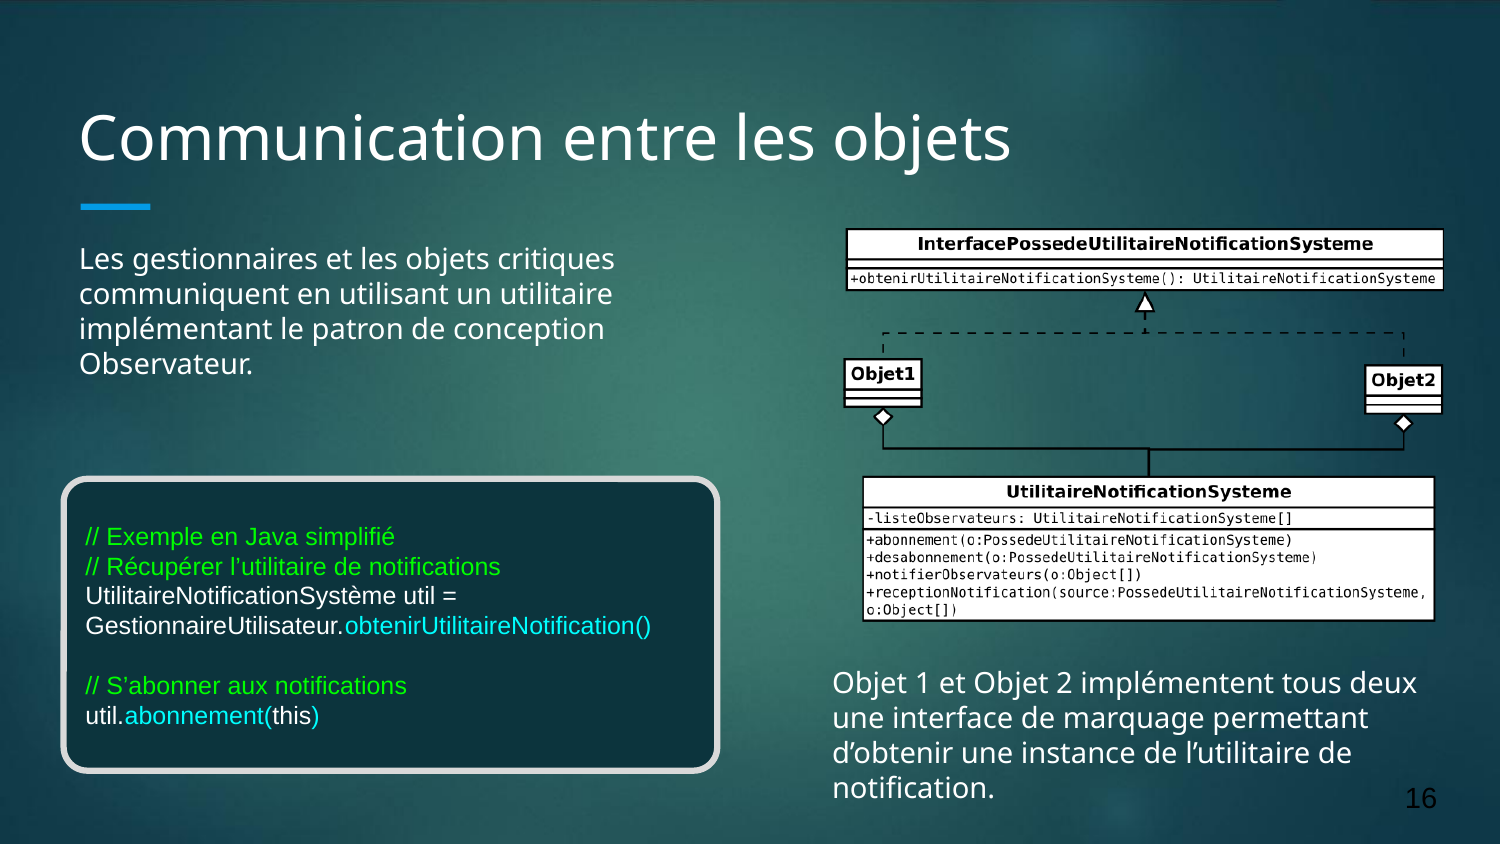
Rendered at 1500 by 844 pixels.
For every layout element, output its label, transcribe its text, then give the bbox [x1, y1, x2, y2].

title Communication entre les objets [63, 75, 1437, 188]
list Les gestionnaires et les objets critiques communiquent en utilisant un utilitaire implémentant le patron de conception Observateur. [63, 225, 718, 499]
slide_number <number> [1389, 764, 1480, 830]
text_box // Exemple en Java simplifié // Récupérer l’utilitaire de notifications UtilitaireNotificationSystème util = GestionnaireUtilisateur.obtenirUtilitaireNotification() // S’abonner aux notifications util.abonnement(this) [63, 478, 718, 771]
picture [0, 0, 1500, 844]
list Objet 1 et Objet 2 implémentent tous deux une interface de marquage permettant d’obtenir une instance de l’utilitaire de notification. [817, 649, 1471, 807]
